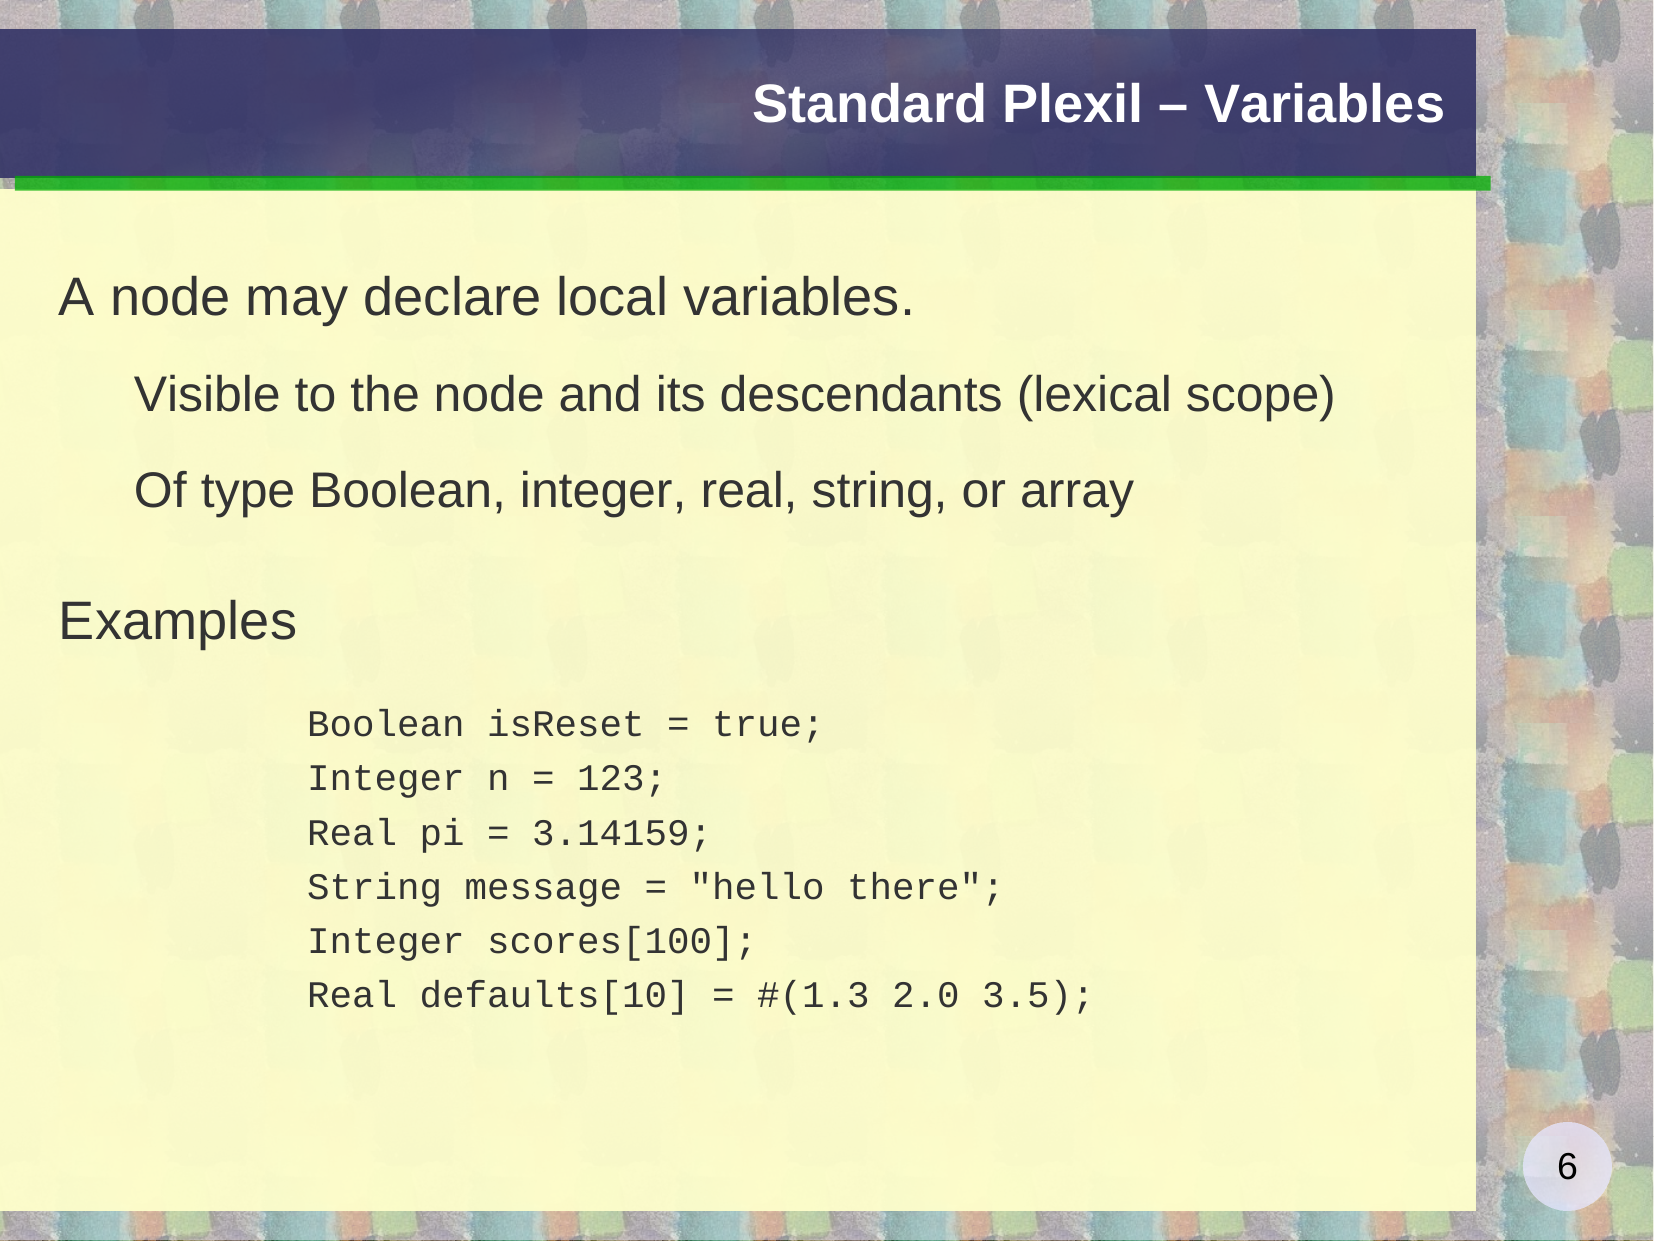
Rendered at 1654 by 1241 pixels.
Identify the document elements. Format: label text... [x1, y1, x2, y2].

list A node may declare local variables. Visible to the node and its descendants (lexical scope) Of type Boolean, integer, real, string, or array Examples Boolean isReset = true; Integer n = 123; Real pi = 3.14159; String message = "hello there"; Integer scores[100]; Real defaults[10] = #(1.3 2.0 3.5); [58, 236, 1417, 1167]
title Standard Plexil – Variables [29, 66, 1447, 141]
